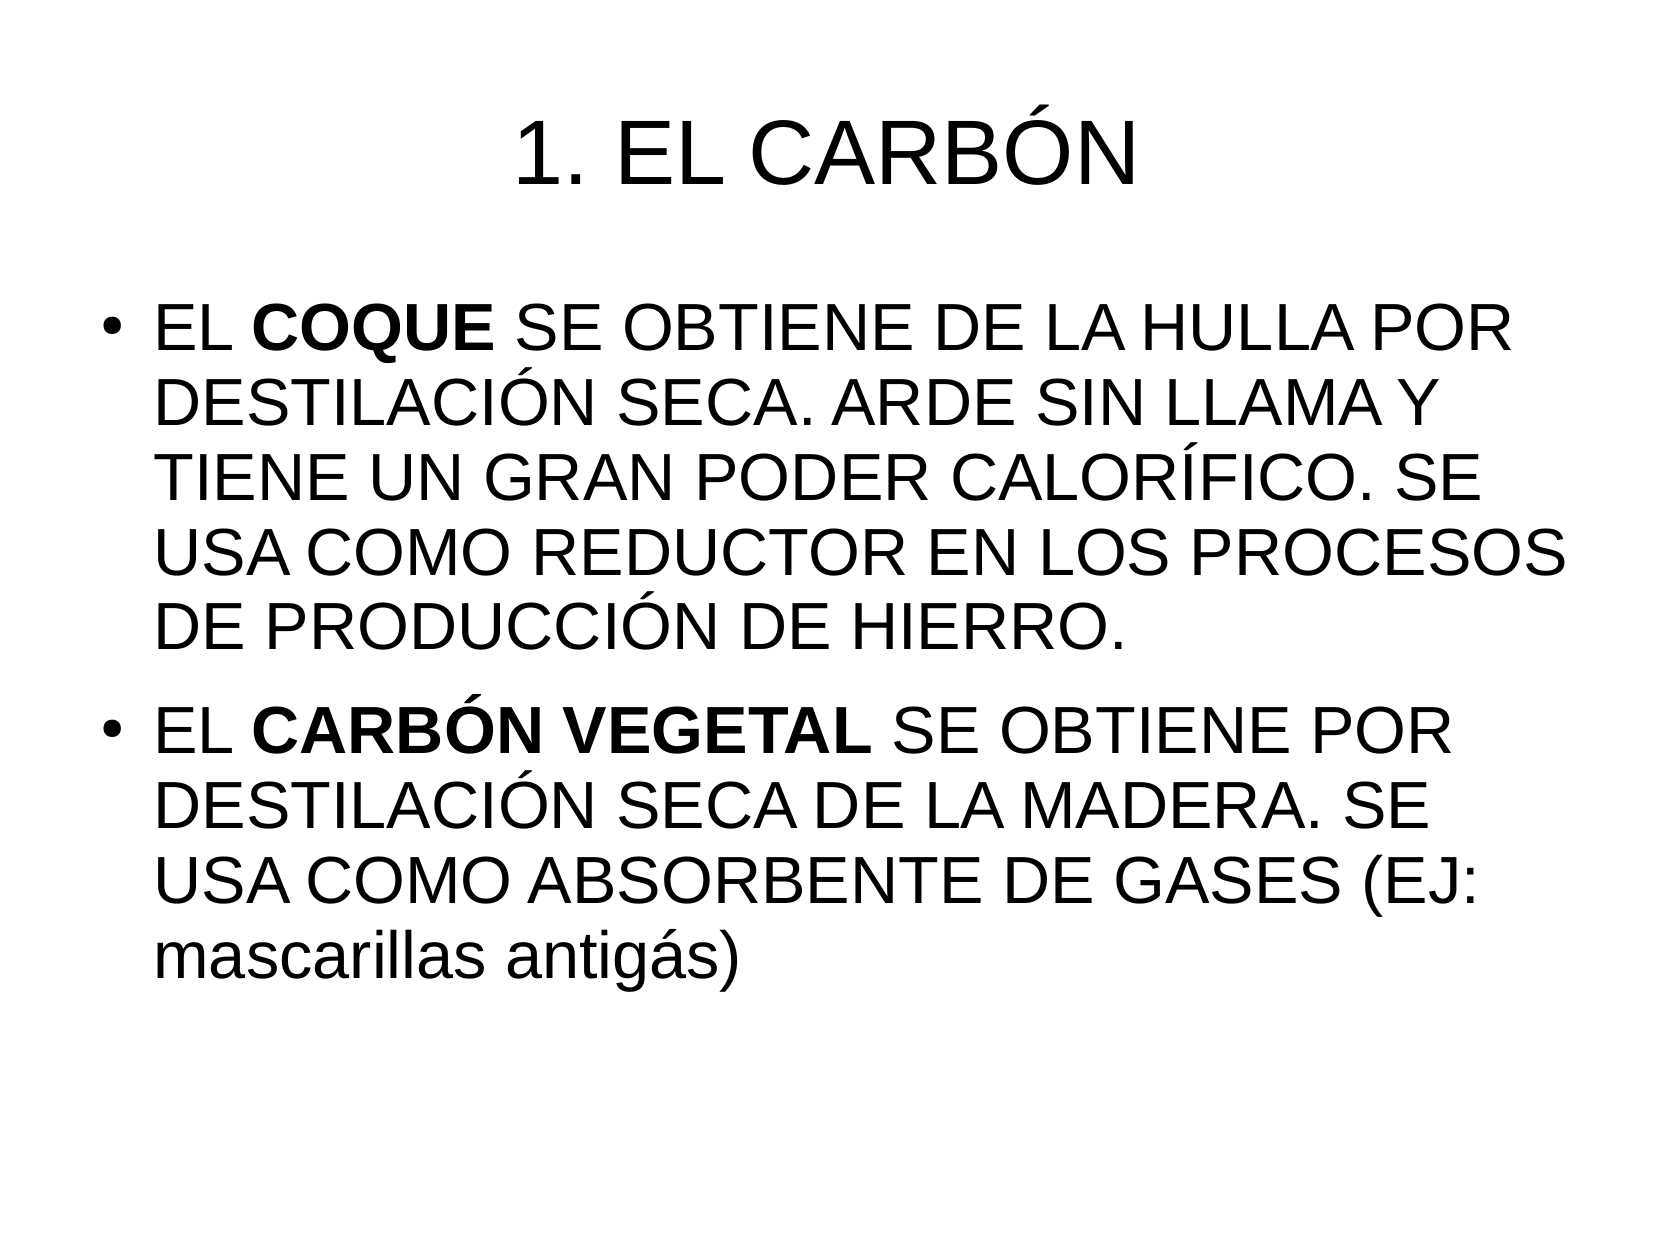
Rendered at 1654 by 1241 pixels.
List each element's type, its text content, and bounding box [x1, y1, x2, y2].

title 1. EL CARBÓN [82, 49, 1571, 257]
list EL COQUE SE OBTIENE DE LA HULLA POR DESTILACIÓN SECA. ARDE SIN LLAMA Y TIENE UN GRAN PODER CALORÍFICO. SE USA COMO REDUCTOR EN LOS PROCESOS DE PRODUCCIÓN DE HIERRO. EL CARBÓN VEGETAL SE OBTIENE POR DESTILACIÓN SECA DE LA MADERA. SE USA COMO ABSORBENTE DE GASES (EJ: mascarillas antigás) [82, 290, 1571, 1109]
